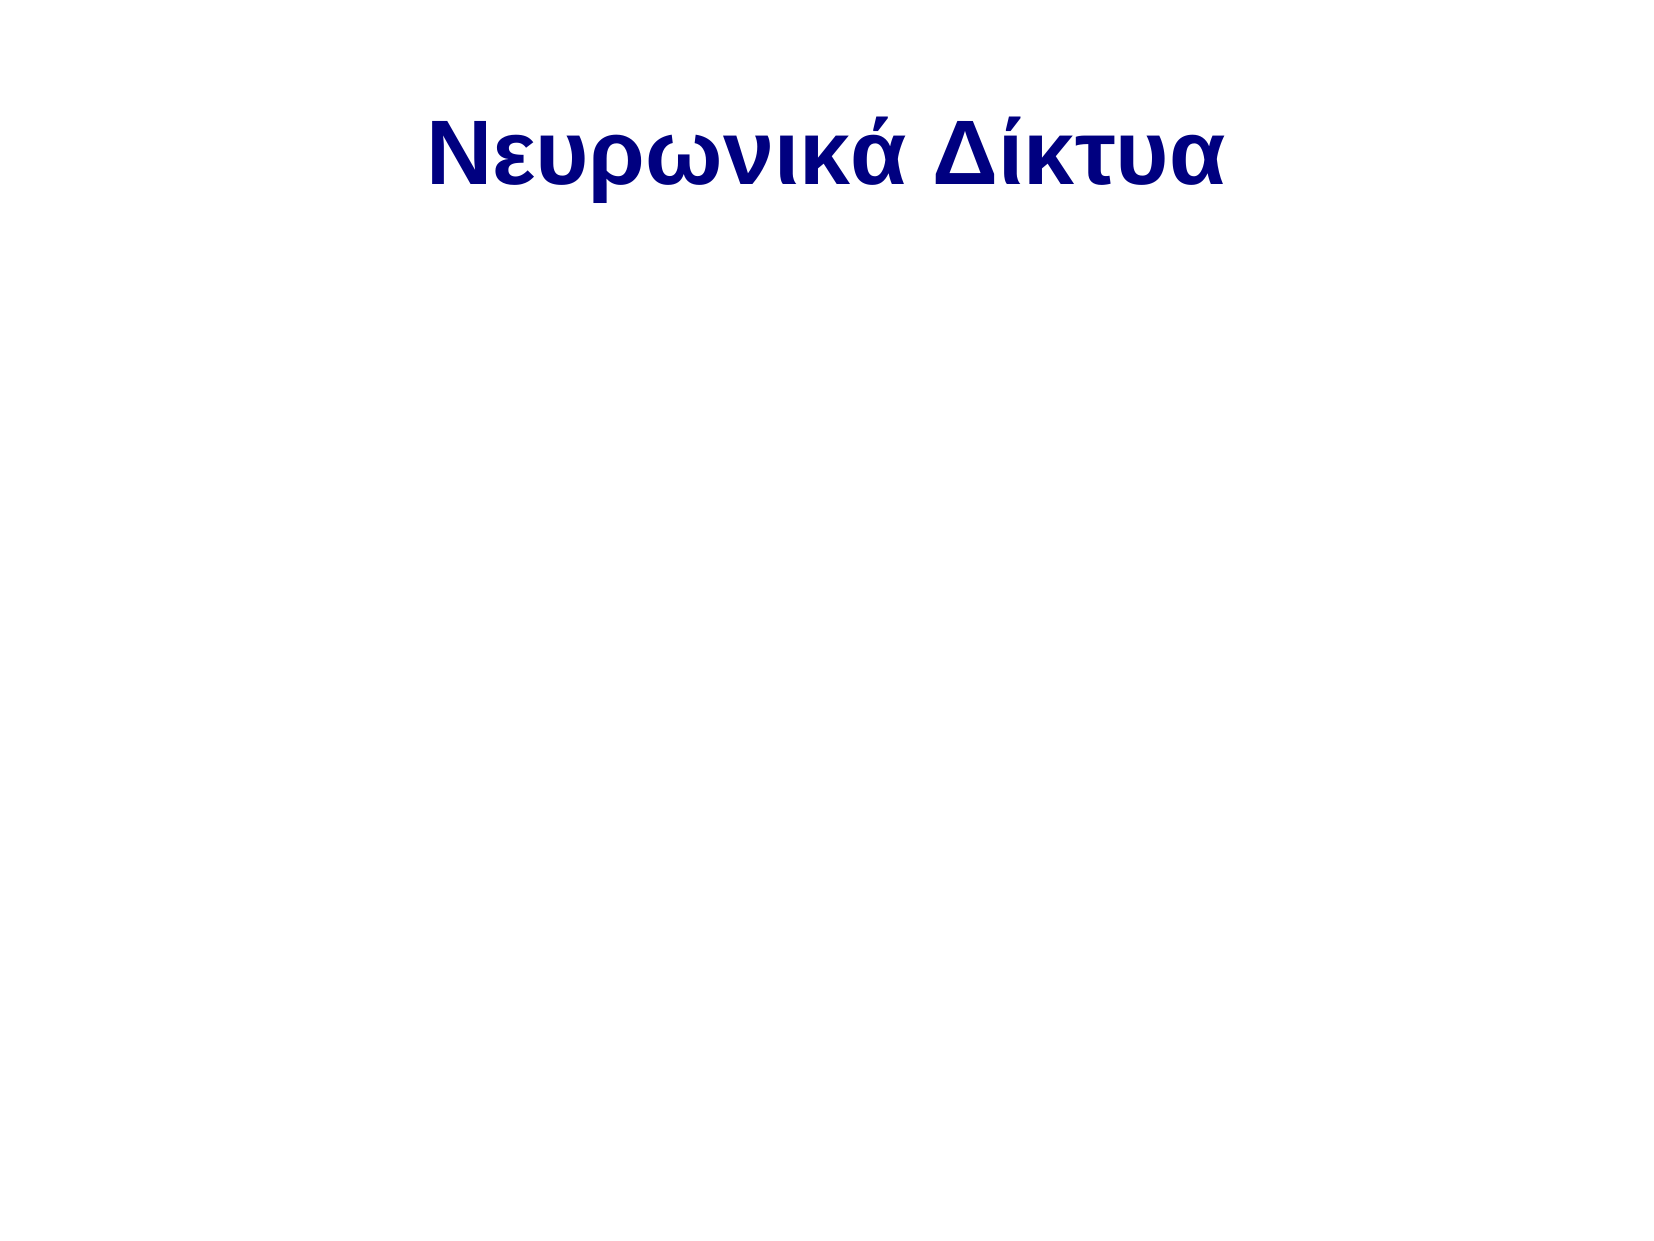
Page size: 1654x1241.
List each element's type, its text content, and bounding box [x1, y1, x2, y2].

title Νευρωνικά Δίκτυα [82, 49, 1571, 257]
